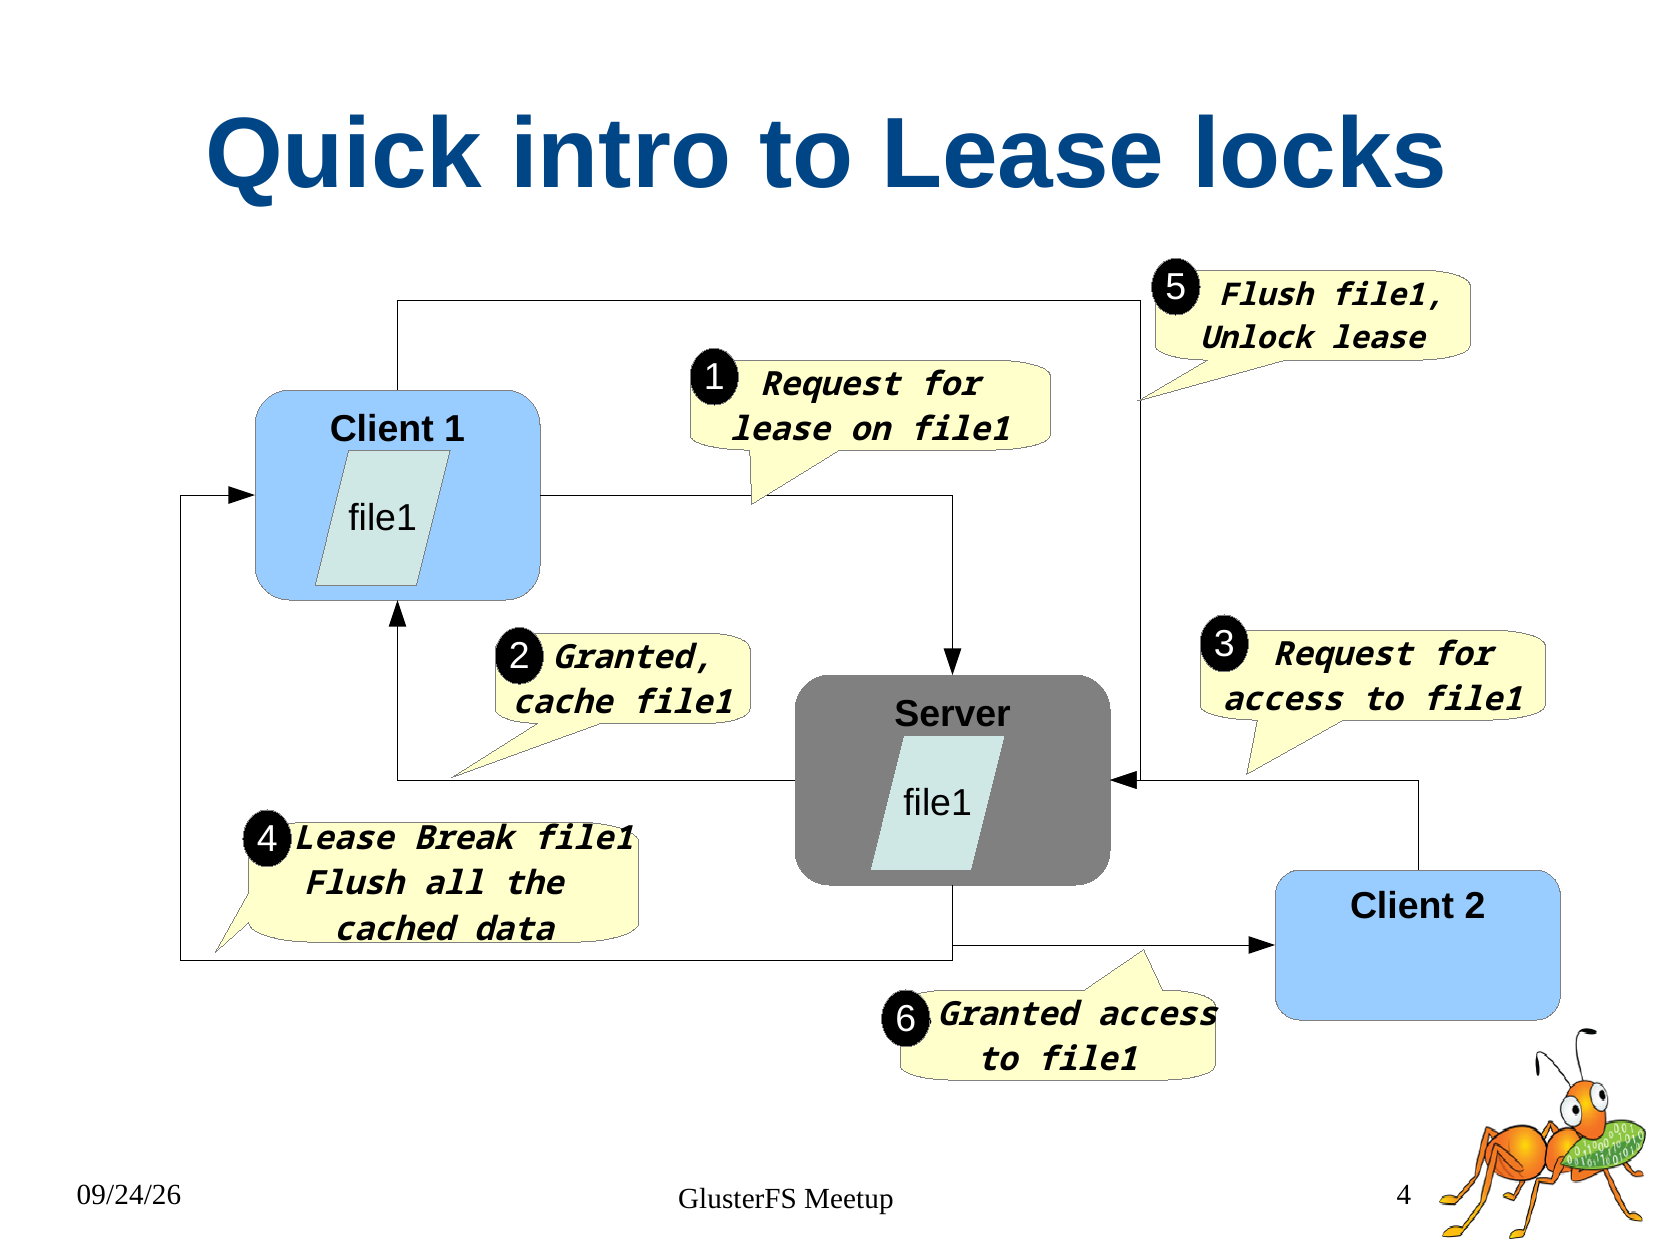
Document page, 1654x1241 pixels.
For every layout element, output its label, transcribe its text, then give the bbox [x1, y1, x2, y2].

text_box 3 [1200, 614, 1249, 672]
text_box Request for access to file1 [1200, 630, 1546, 775]
picture [1436, 1027, 1648, 1241]
text_box 6 [881, 989, 931, 1047]
text_box file1 [870, 735, 1006, 871]
text_box 6.Granted access to file1 [900, 949, 1216, 1081]
text_box 2 [495, 627, 544, 685]
text_box 1 [690, 348, 739, 406]
text_box Server [795, 675, 1111, 886]
text_box Request for lease on file1 [690, 360, 1051, 505]
text_box 4 [242, 809, 292, 867]
title Quick intro to Lease locks [82, 49, 1571, 257]
text_box Client 2 [1275, 870, 1561, 1021]
text_box Lease Break file1 Flush all the cached data [215, 822, 639, 953]
text_box Flush file1, Unlock lease [1137, 270, 1471, 401]
text_box 5 [1151, 258, 1201, 316]
text_box Client 1 [255, 390, 541, 601]
text_box Granted, cache file1 [451, 633, 751, 778]
text_box file1 [315, 450, 451, 586]
